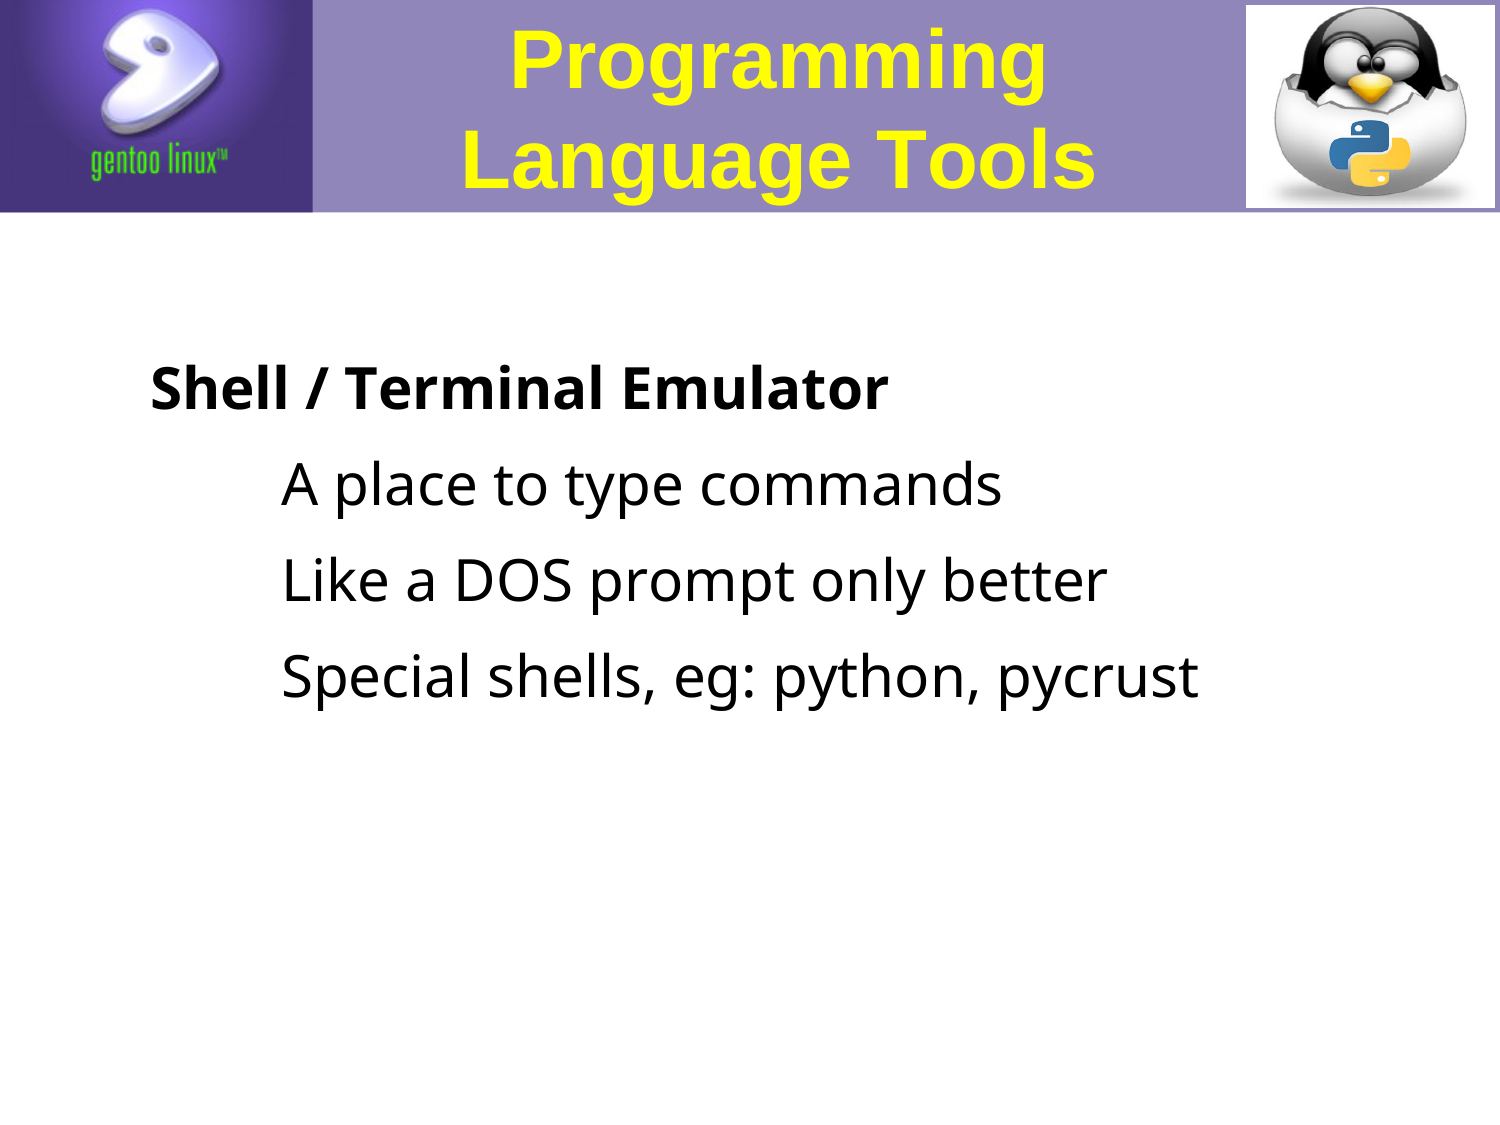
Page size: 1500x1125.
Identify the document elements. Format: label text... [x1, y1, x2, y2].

title Programming Language Tools [324, 9, 1235, 203]
list Shell / Terminal Emulator A place to type commands Like a DOS prompt only better Special shells, eg: python, pycrust [37, 262, 1473, 1123]
picture [1246, 5, 1495, 208]
picture [0, 0, 302, 184]
